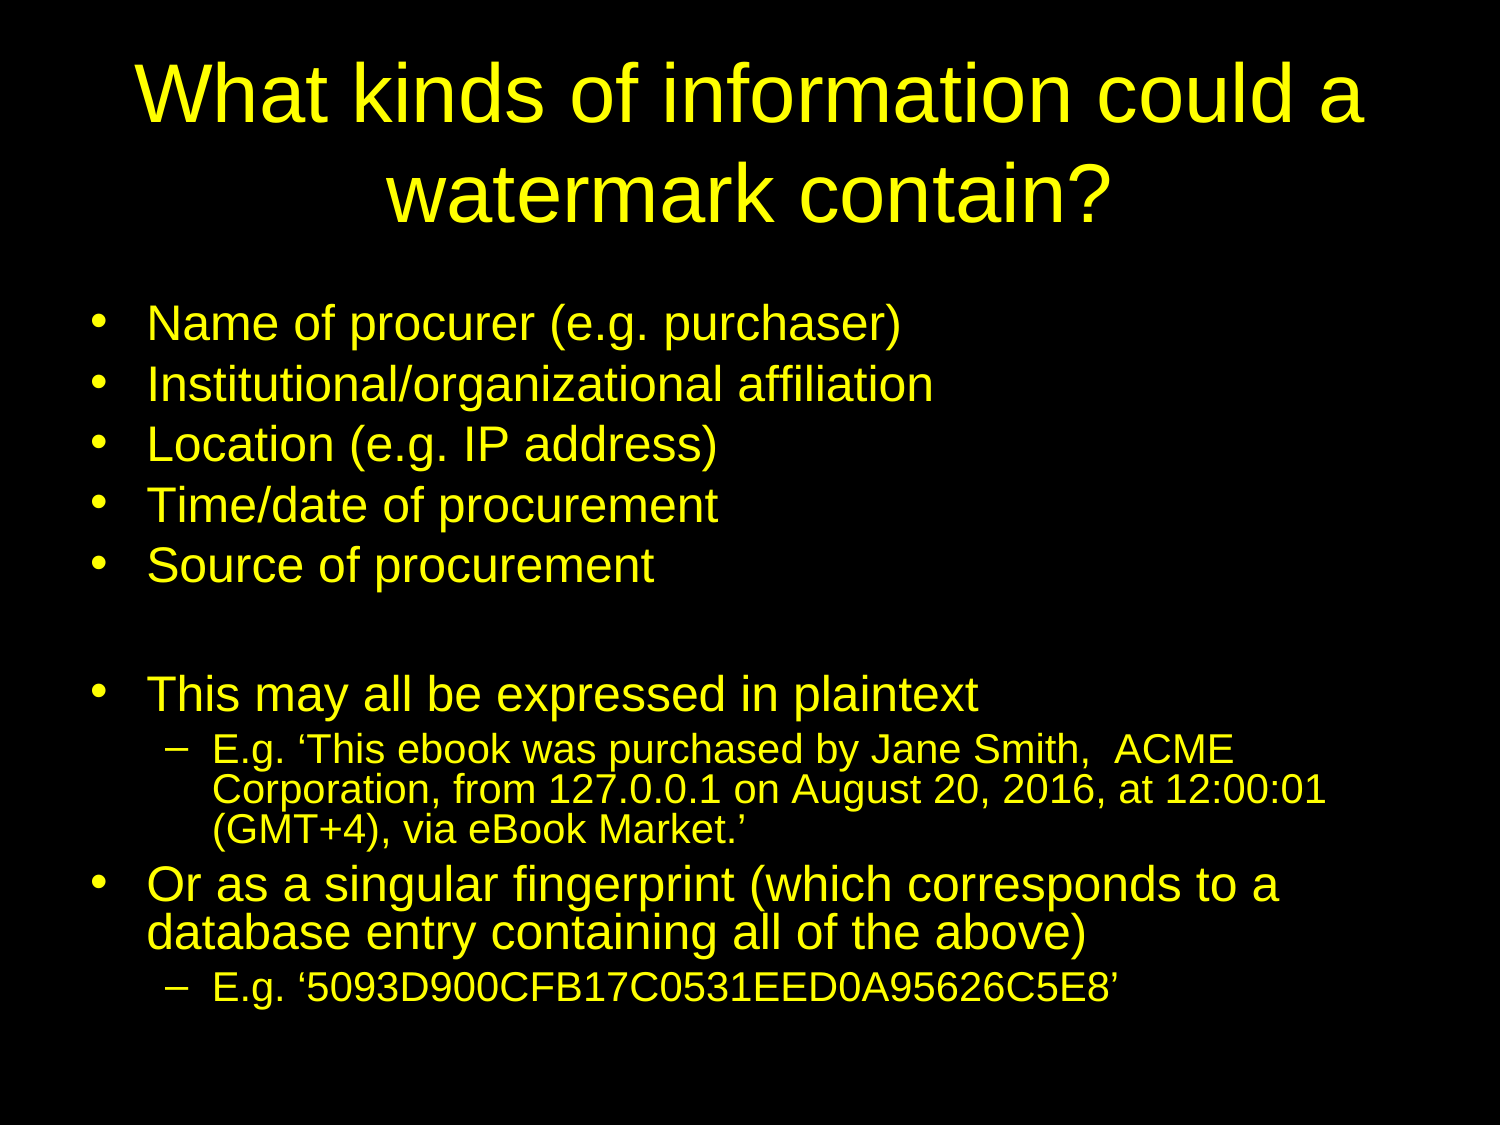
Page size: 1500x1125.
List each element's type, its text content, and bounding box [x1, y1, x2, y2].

title What kinds of information could a watermark contain? [75, 31, 1426, 247]
list Name of procurer (e.g. purchaser) Institutional/organizational affiliation Location (e.g. IP address) Time/date of procurement Source of procurement This may all be expressed in plaintext E.g. ‘This ebook was purchased by Jane Smith, ACME Corporation, from 127.0.0.1 on August 20, 2016, at 12:00:01 (GMT+4), via eBook Market.’ Or as a singular fingerprint (which corresponds to a database entry containing all of the above) E.g. ‘5093D900CFB17C0531EED0A95626C5E8’ [75, 295, 1426, 1038]
